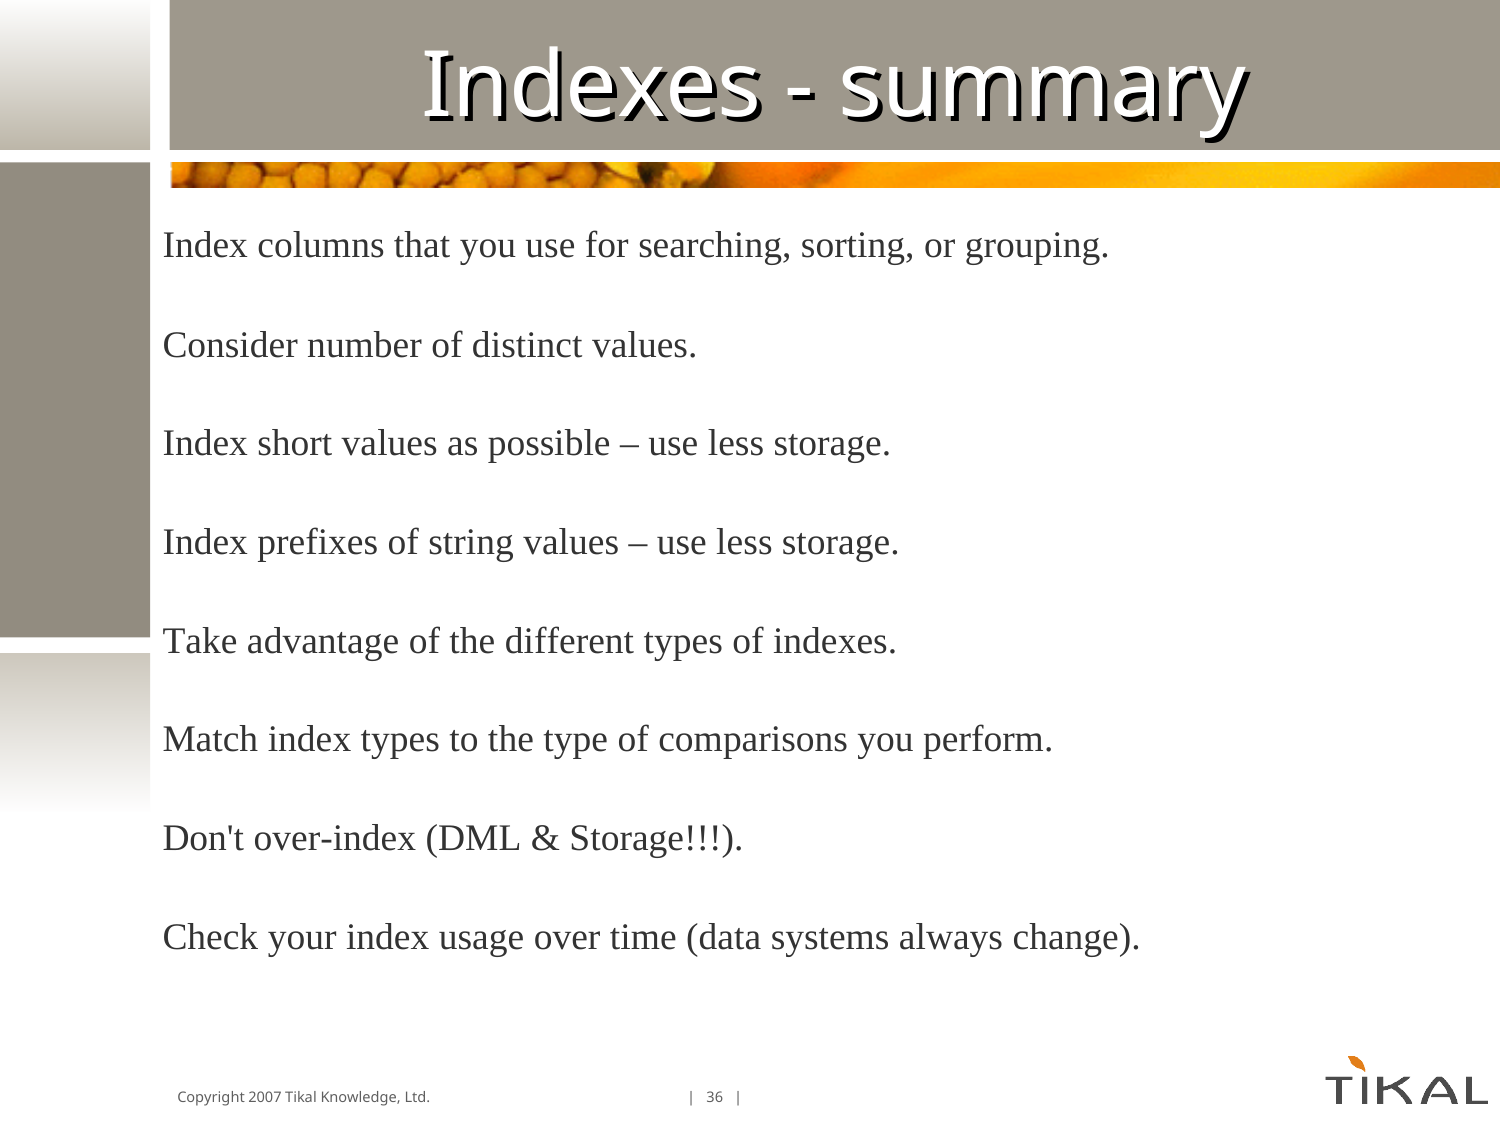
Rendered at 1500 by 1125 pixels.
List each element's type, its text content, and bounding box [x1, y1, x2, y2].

list Index columns that you use for searching, sorting, or grouping. Consider number of distinct values. Index short values as possible – use less storage. Index prefixes of string values – use less storage. Take advantage of the different types of indexes. Match index types to the type of comparisons you perform. Don't over-index (DML & Storage!!!). Check your index usage over time (data systems always change). [162, 224, 1473, 1021]
title Indexes - summary [169, 0, 1499, 192]
picture [1312, 1034, 1500, 1125]
